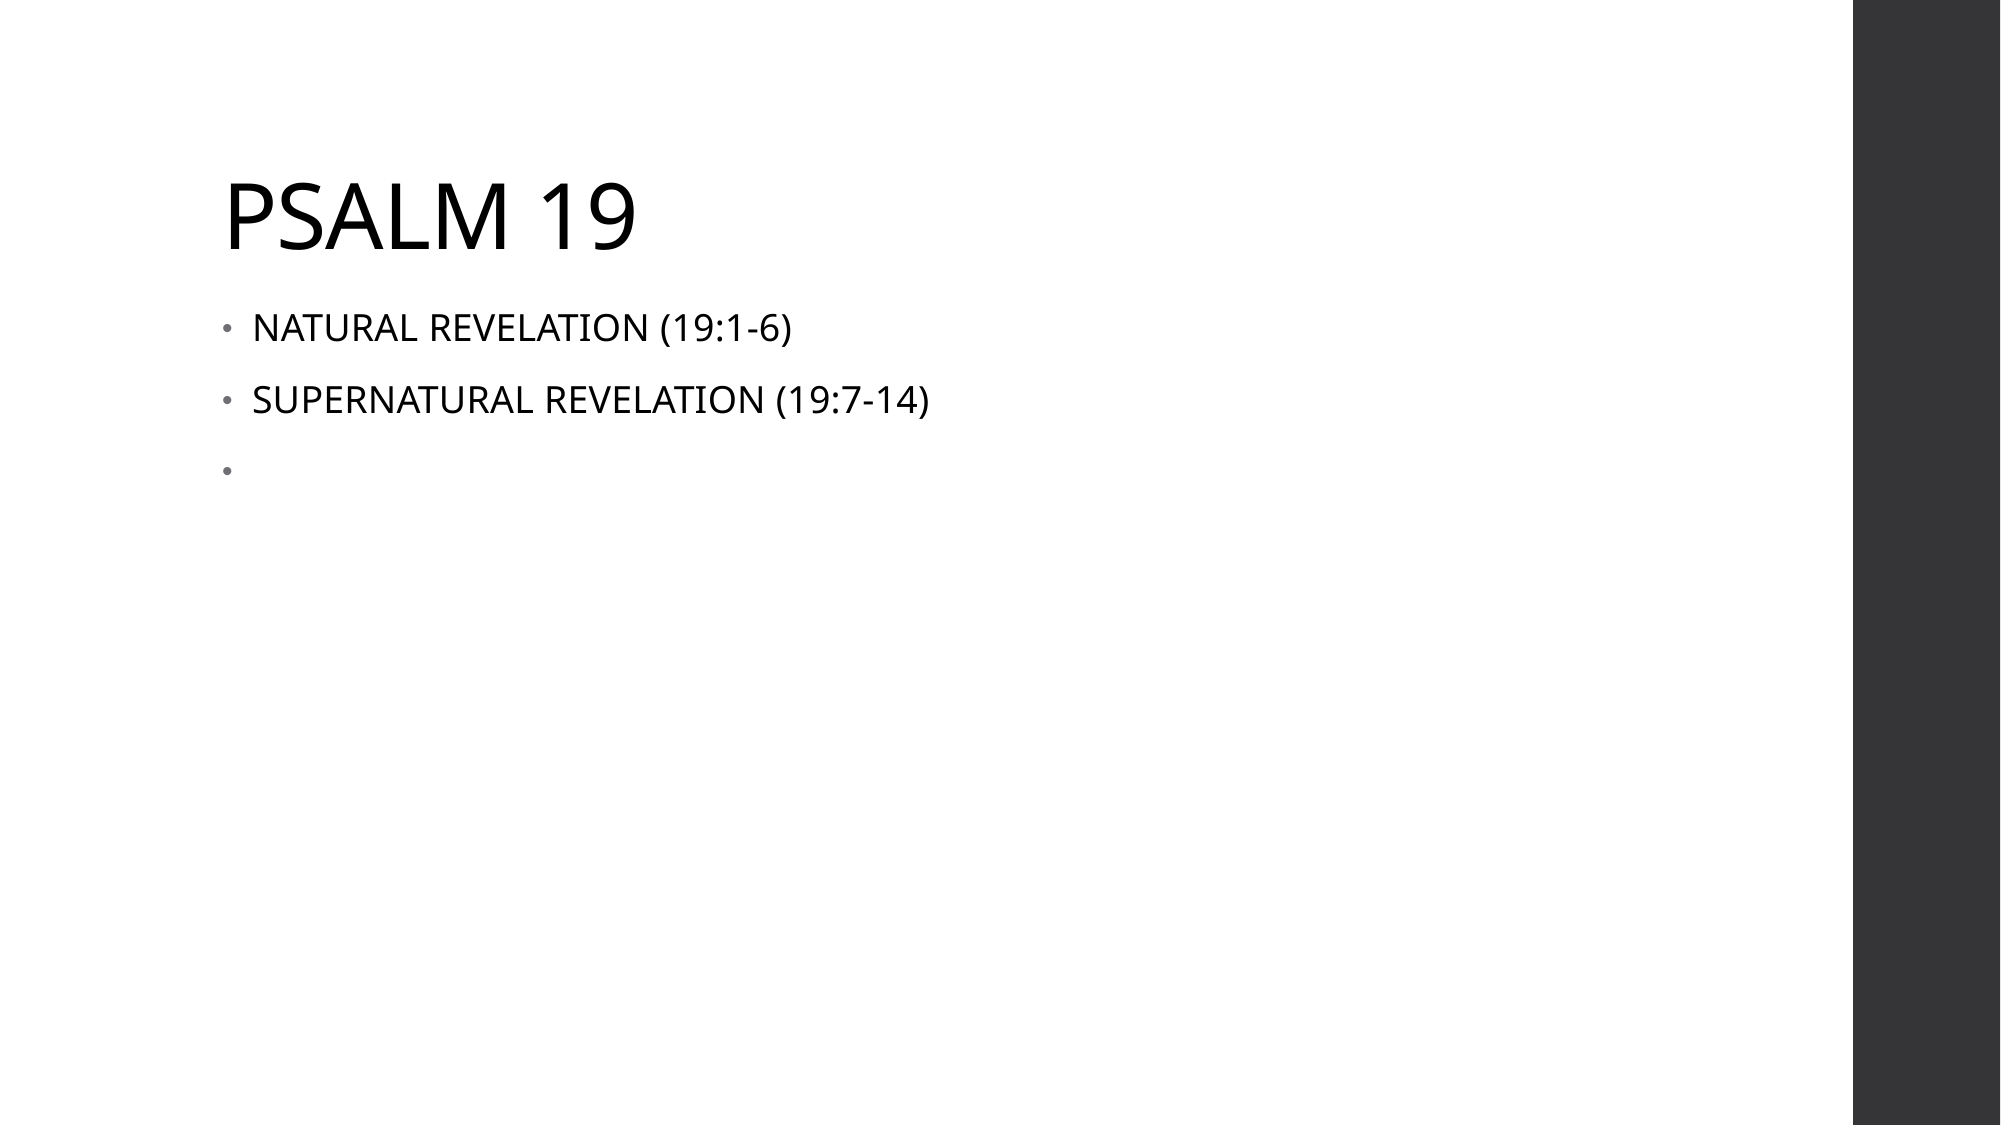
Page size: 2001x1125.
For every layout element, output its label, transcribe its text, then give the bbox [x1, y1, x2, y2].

list NATURAL REVELATION (19:1-6) SUPERNATURAL REVELATION (19:7-14) [206, 299, 1617, 1014]
title PSALM 19 [206, 60, 1797, 278]
